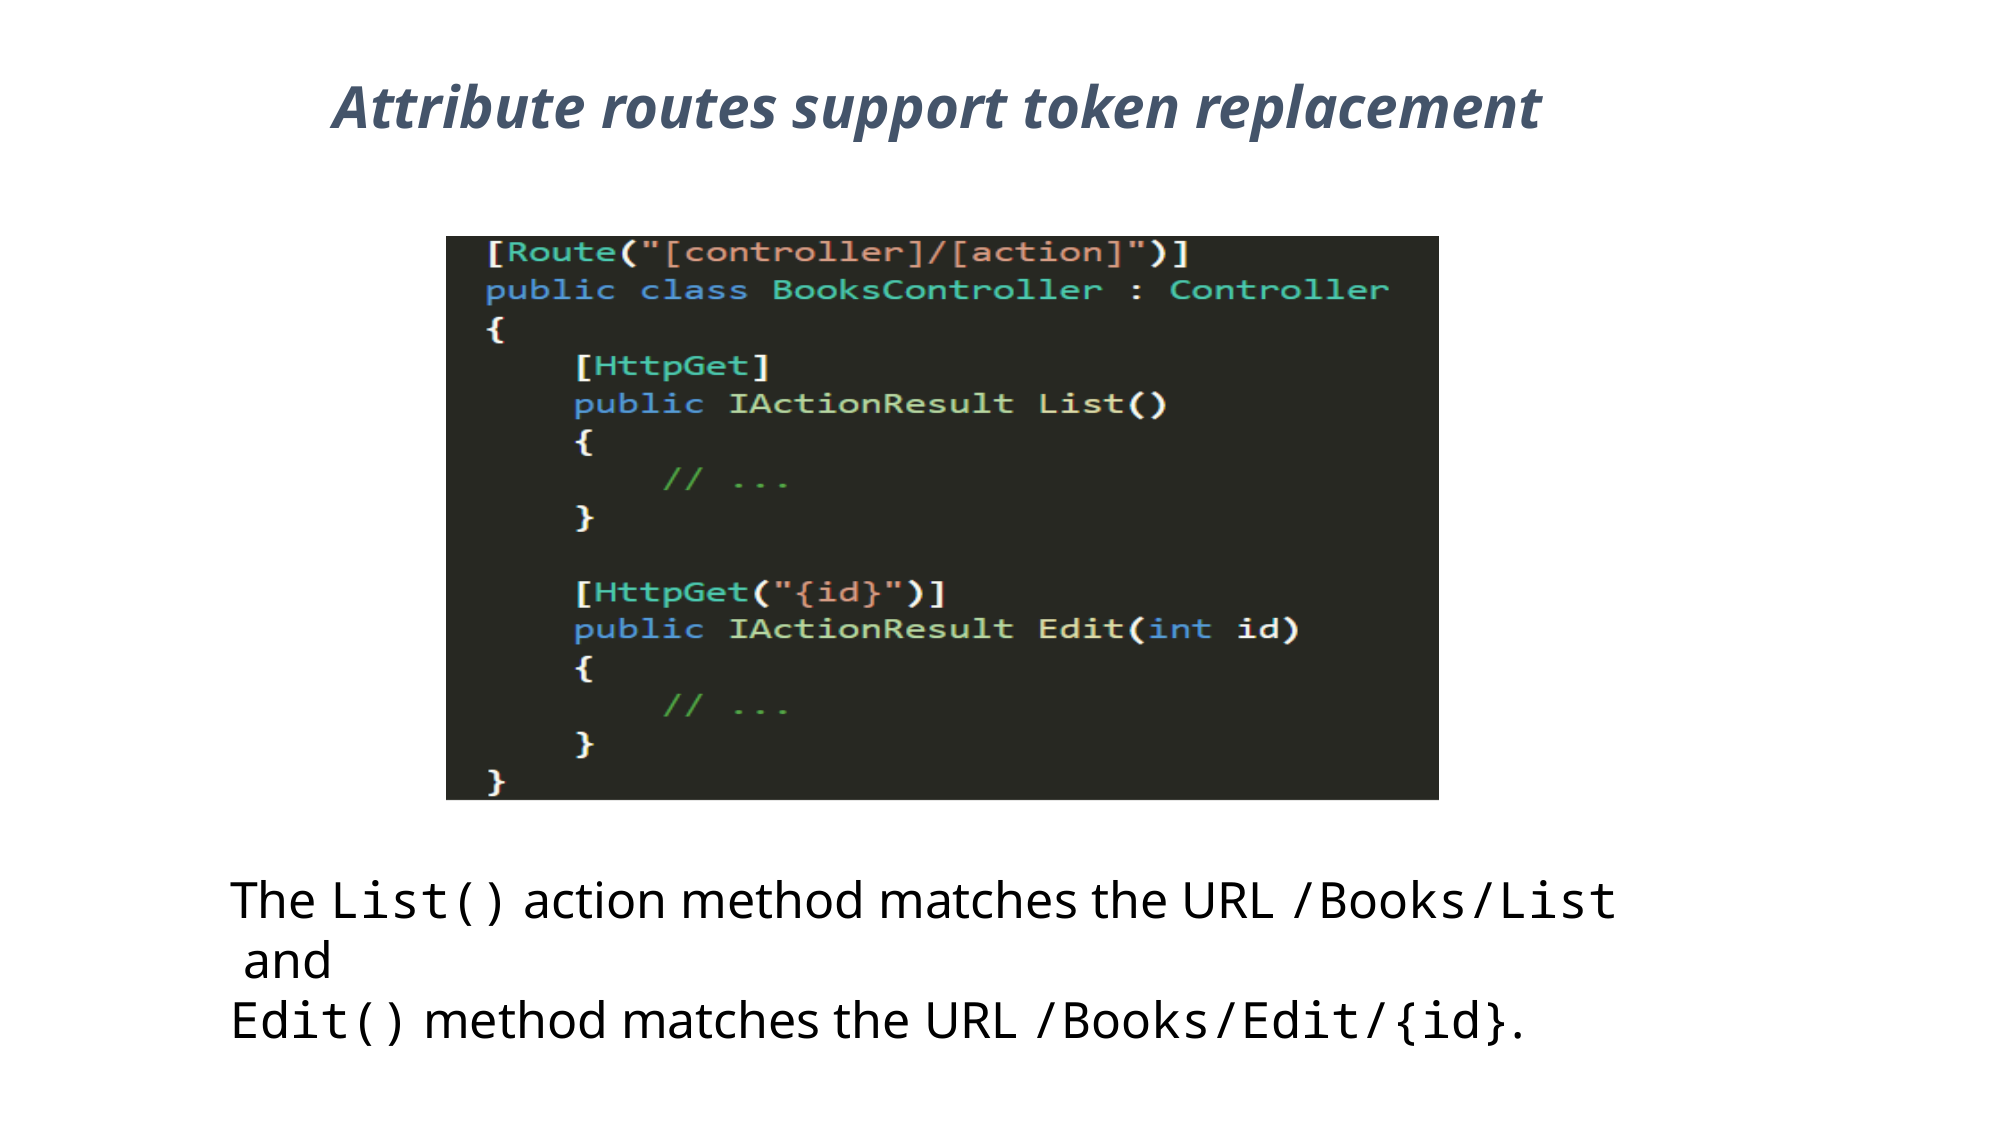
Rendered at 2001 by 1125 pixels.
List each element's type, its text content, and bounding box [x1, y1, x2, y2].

text_box Attribute routes support token replacement [318, 62, 1617, 149]
picture [446, 236, 1439, 809]
title The List() action method matches the URL /Books/List and Edit() method matches the URL /Books/Edit/{id}. [230, 867, 1587, 1050]
